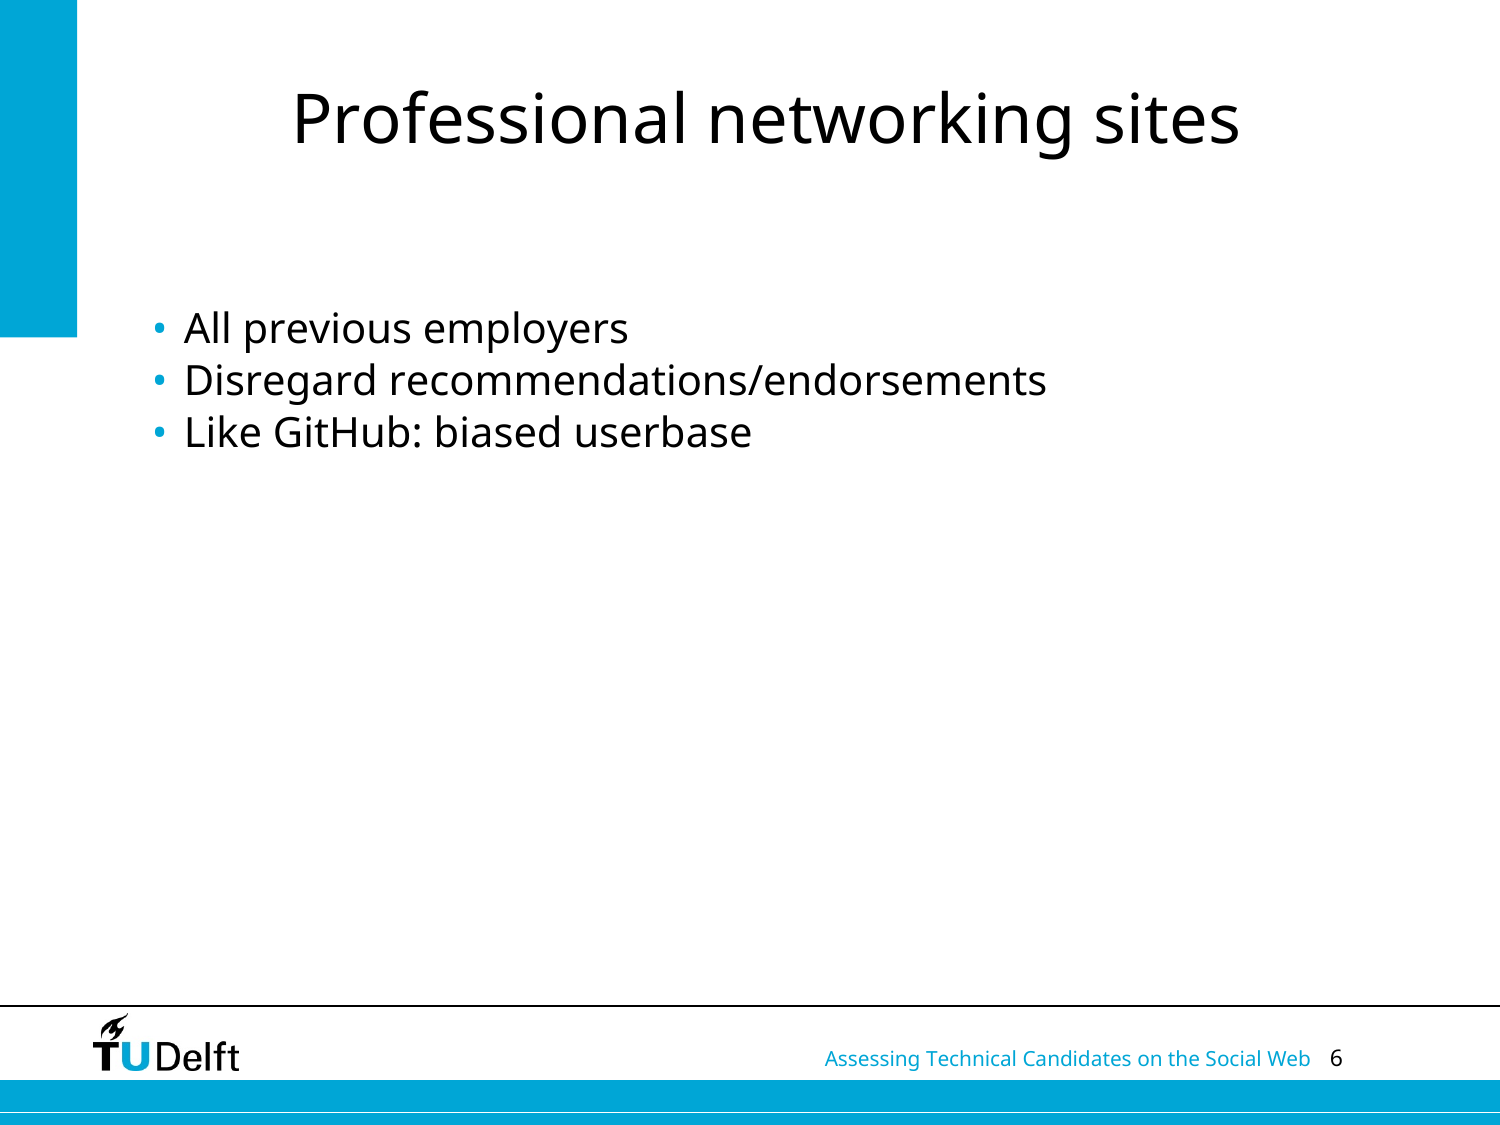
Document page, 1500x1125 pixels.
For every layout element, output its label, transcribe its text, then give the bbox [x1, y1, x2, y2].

list All previous employers Disregard recommendations/endorsements Like GitHub: biased userbase [151, 299, 1323, 953]
picture [93, 1013, 239, 1071]
title Professional networking sites [150, 74, 1326, 280]
